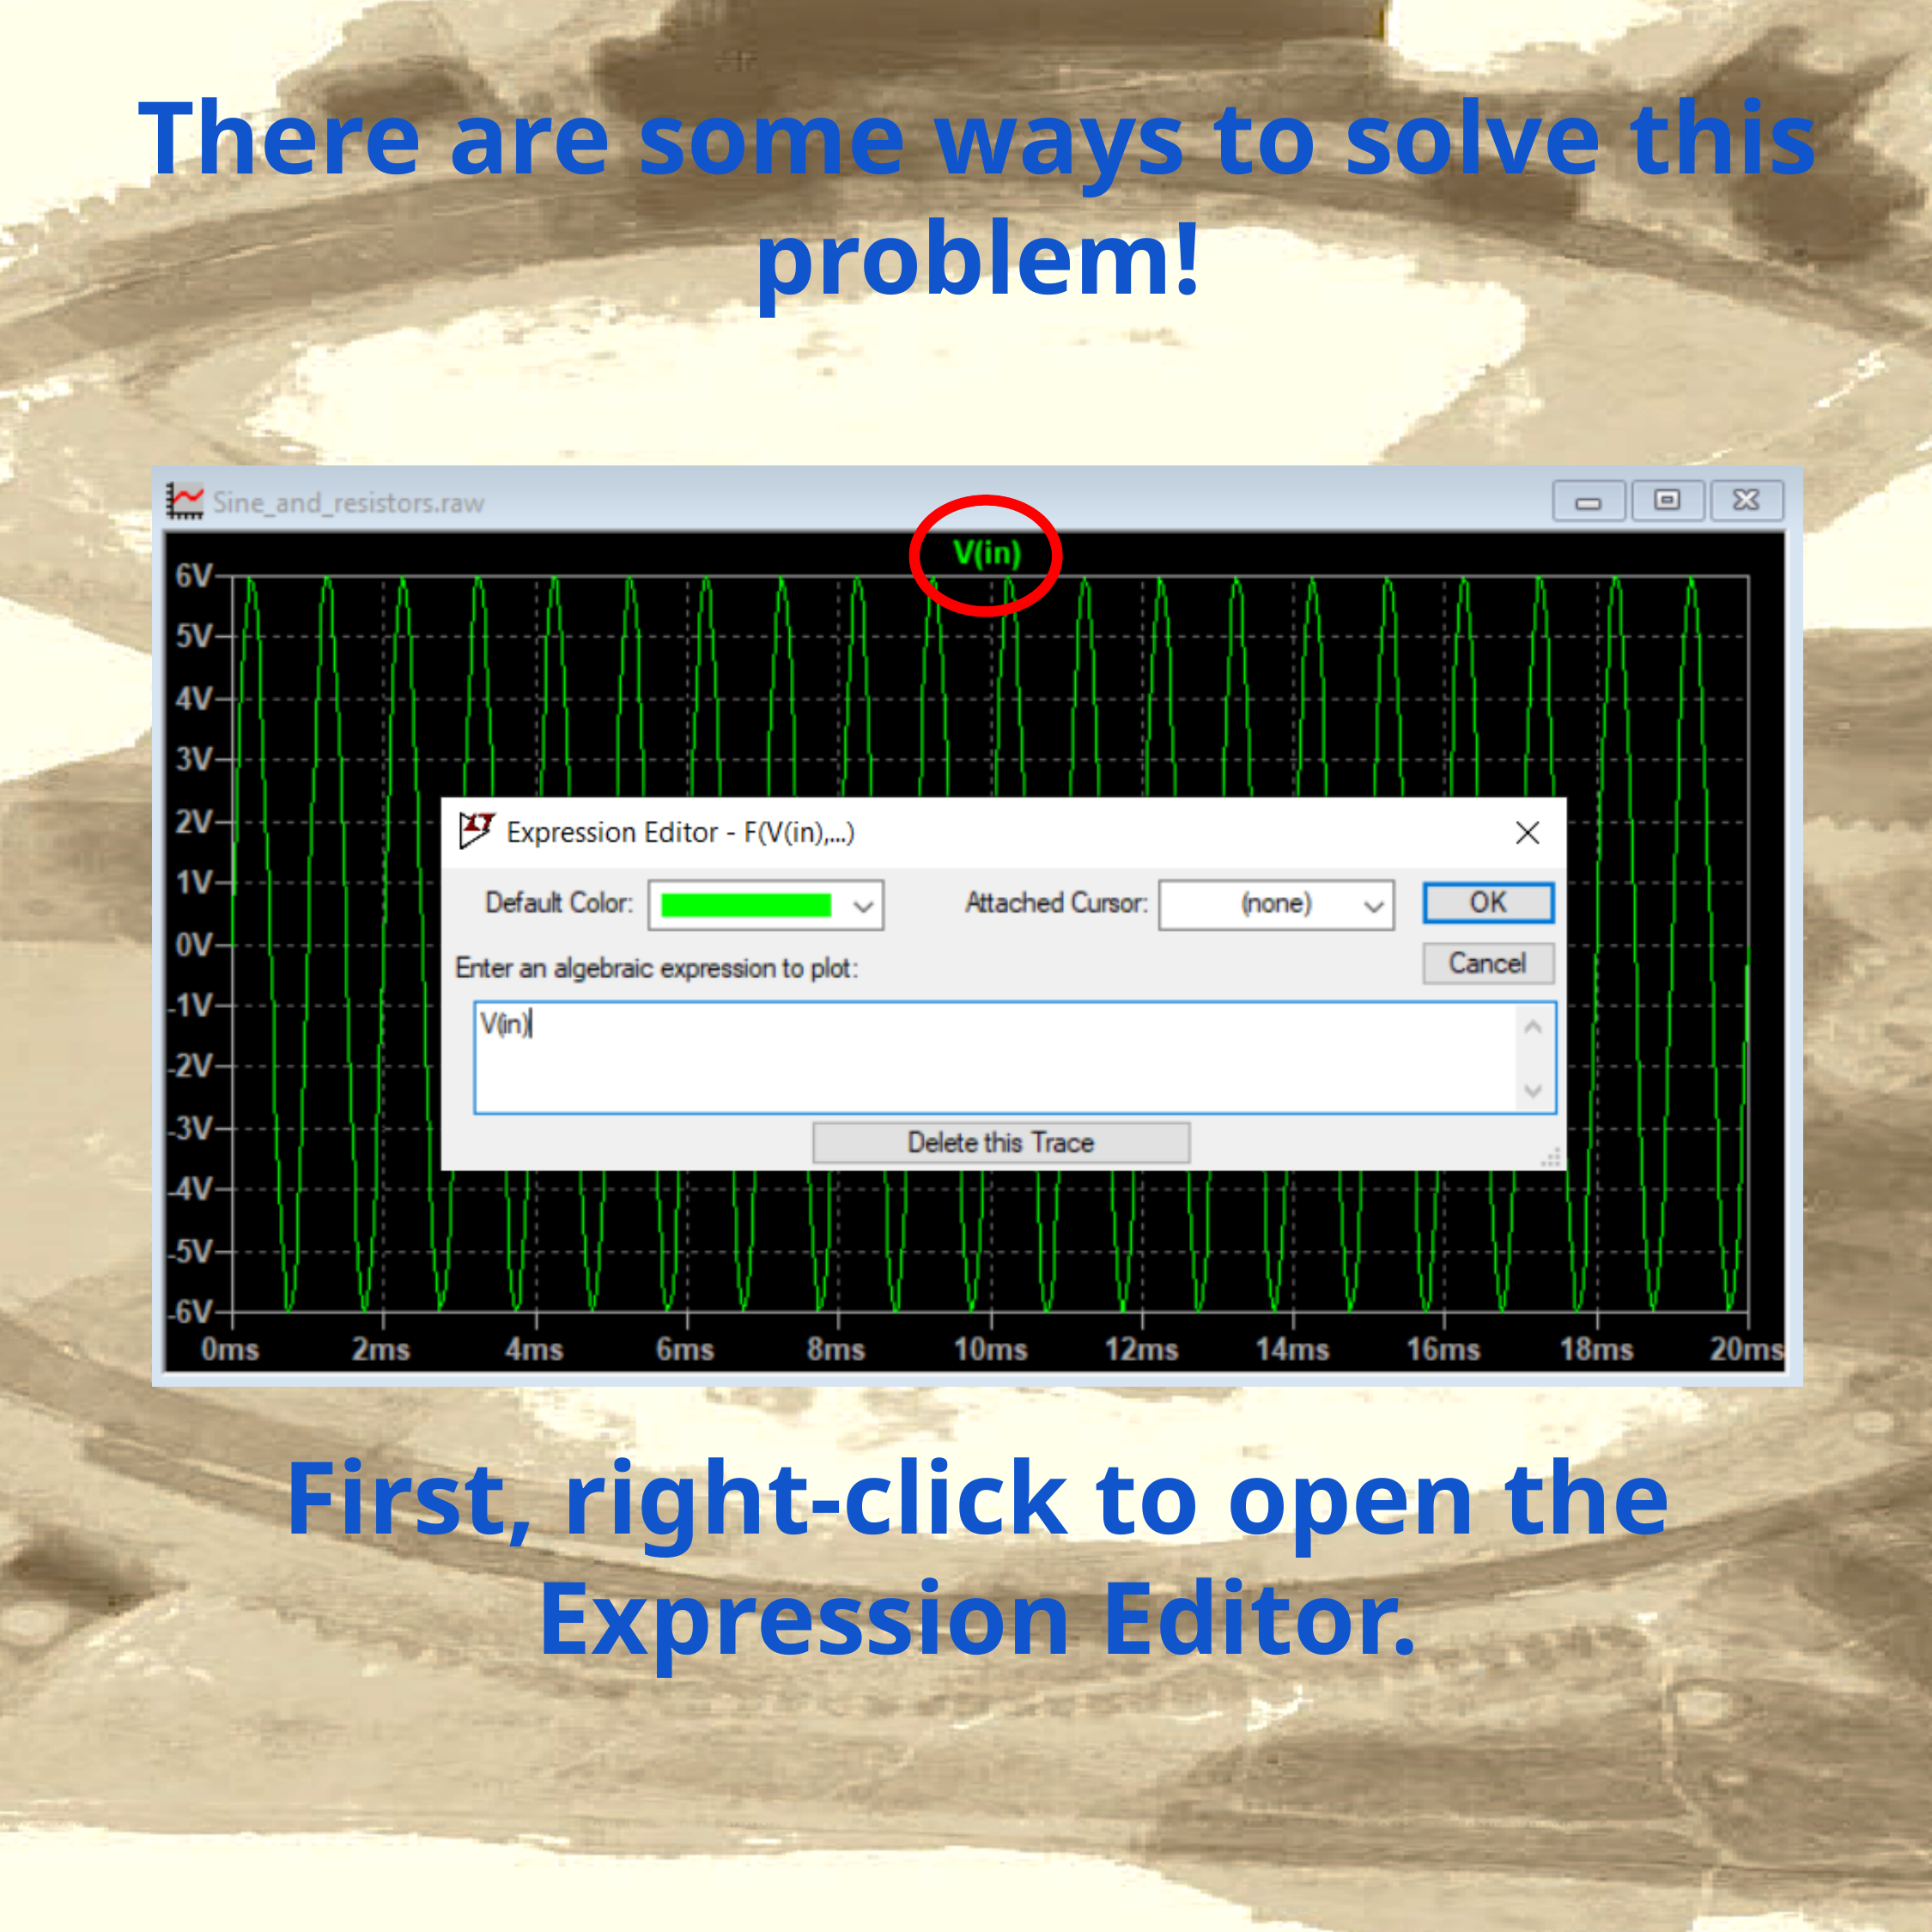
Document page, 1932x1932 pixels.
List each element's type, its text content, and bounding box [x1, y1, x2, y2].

picture [0, 0, 1932, 1932]
text_box There are some ways to solve this problem! [71, 60, 1884, 372]
text_box First, right-click to open the Expression Editor. [71, 1421, 1884, 1758]
